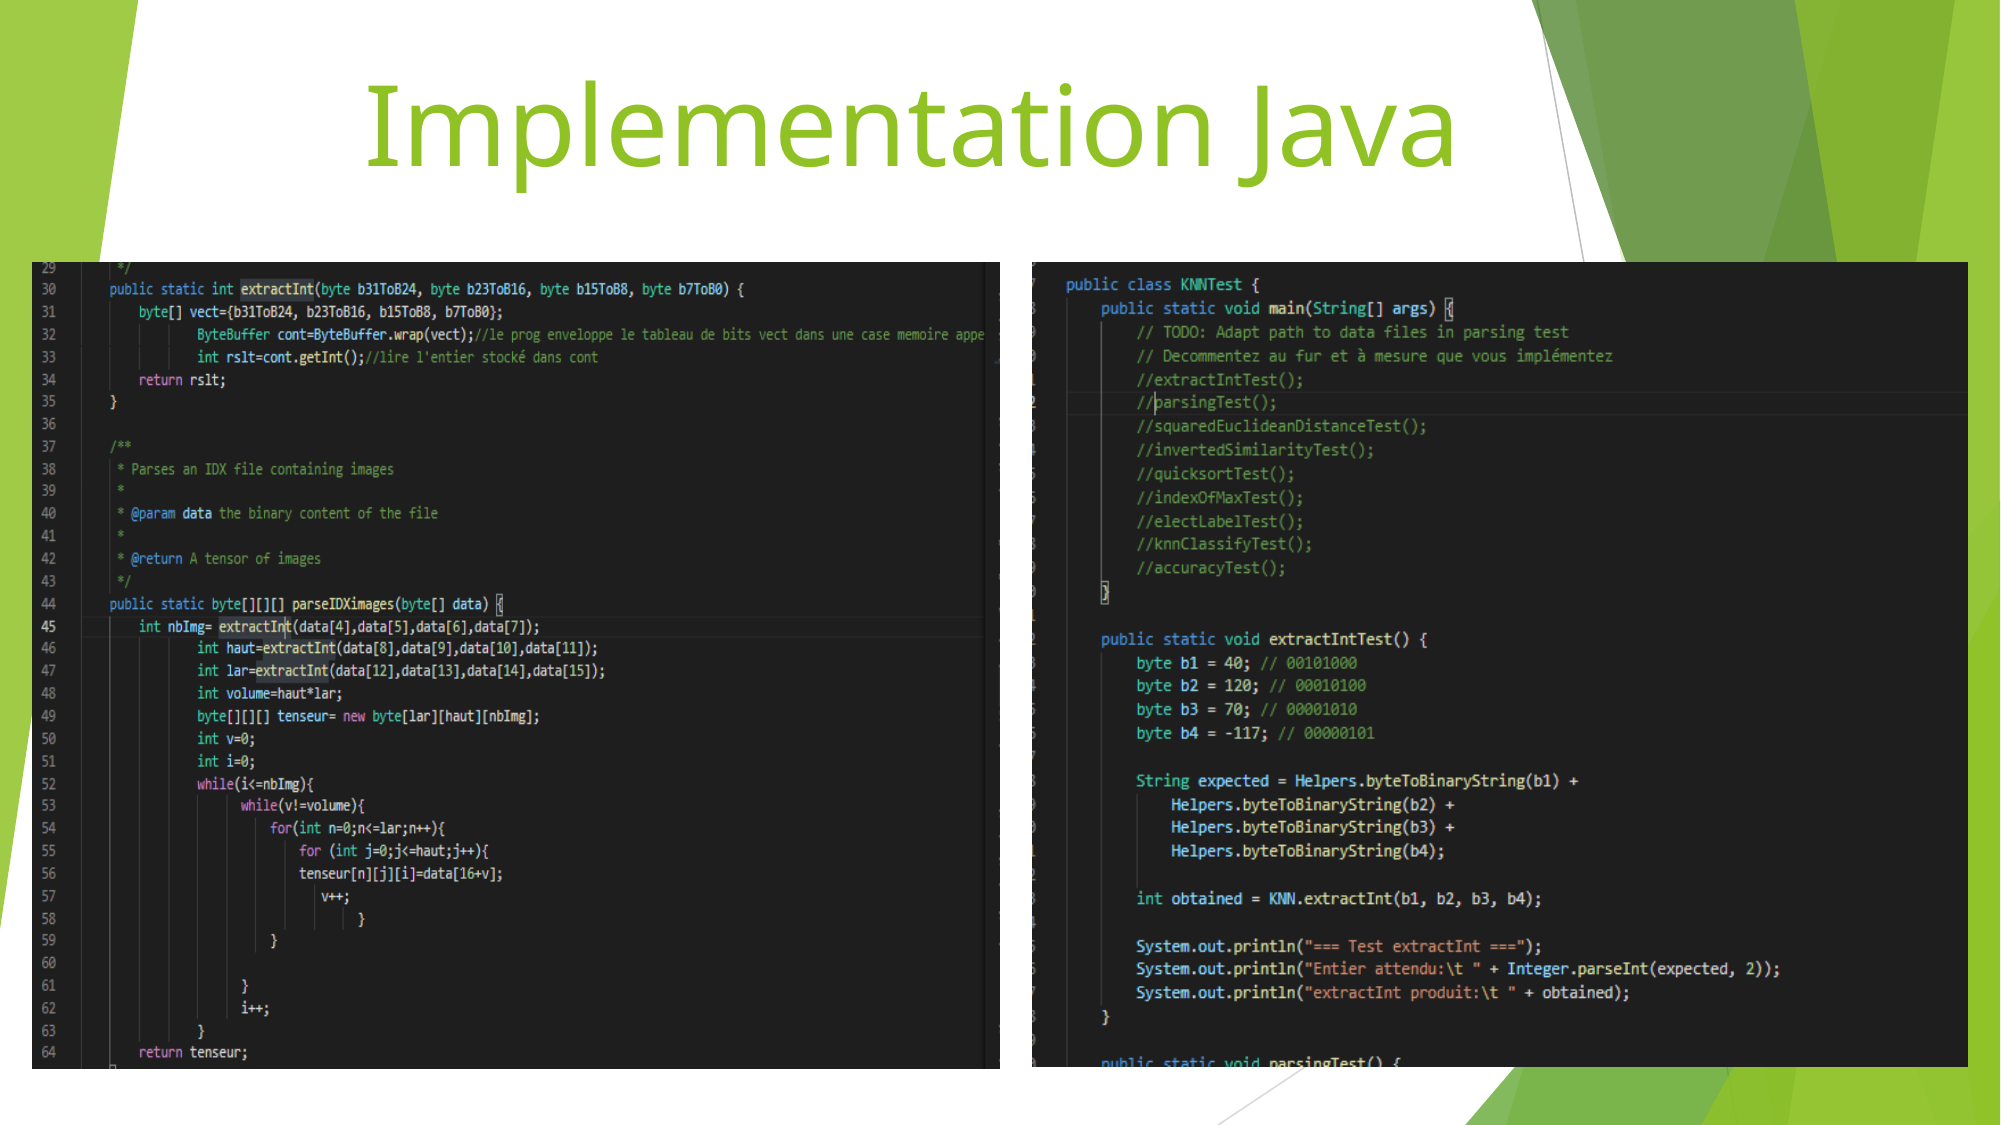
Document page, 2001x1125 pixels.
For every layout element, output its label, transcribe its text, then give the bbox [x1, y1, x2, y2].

picture [32, 262, 1000, 1069]
picture [1032, 262, 1968, 1067]
title Implementation Java [163, 0, 1664, 197]
